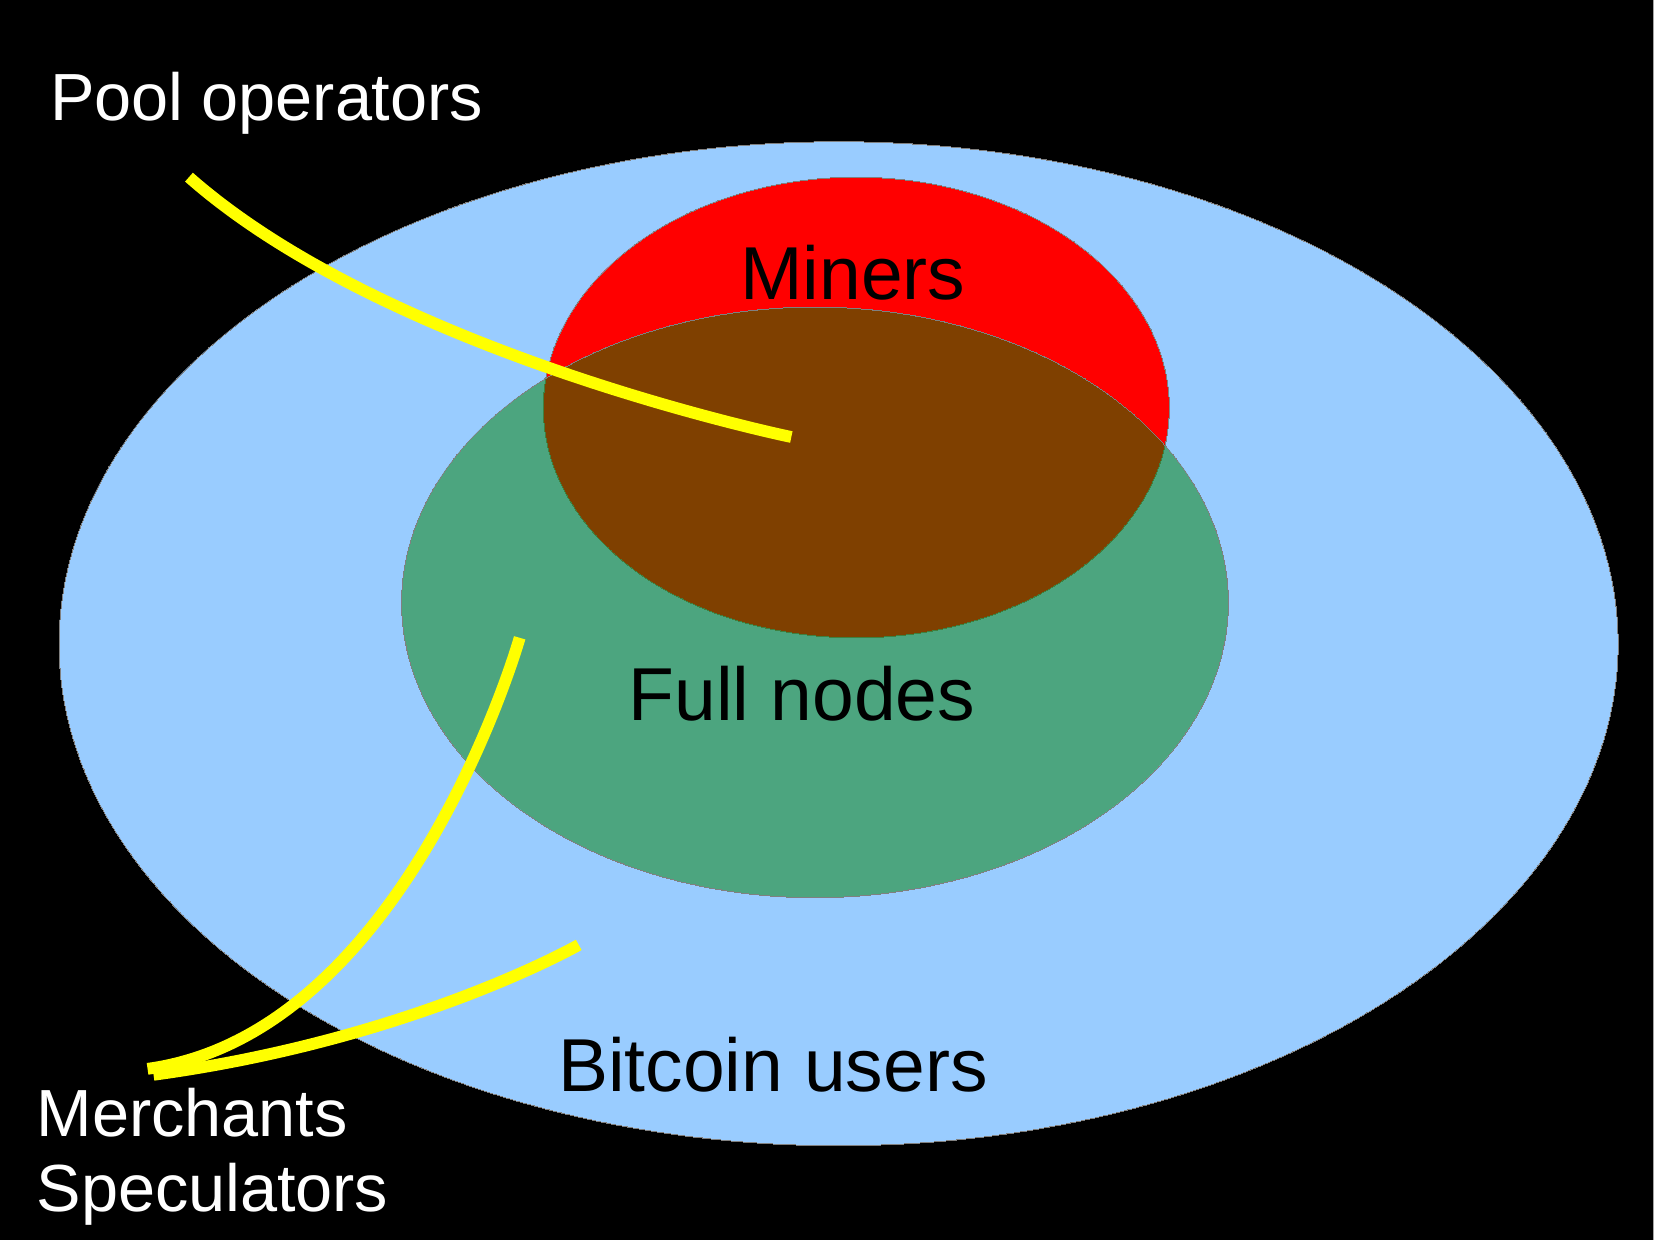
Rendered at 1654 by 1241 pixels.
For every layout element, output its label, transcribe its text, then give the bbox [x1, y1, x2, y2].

text_box Full nodes [614, 645, 991, 745]
text_box Miners [725, 224, 981, 324]
text_box Bitcoin users [543, 1015, 1003, 1115]
text_box Merchants Speculators [21, 1068, 403, 1233]
text_box [59, 141, 1619, 1146]
text_box Pool operators [35, 52, 498, 142]
